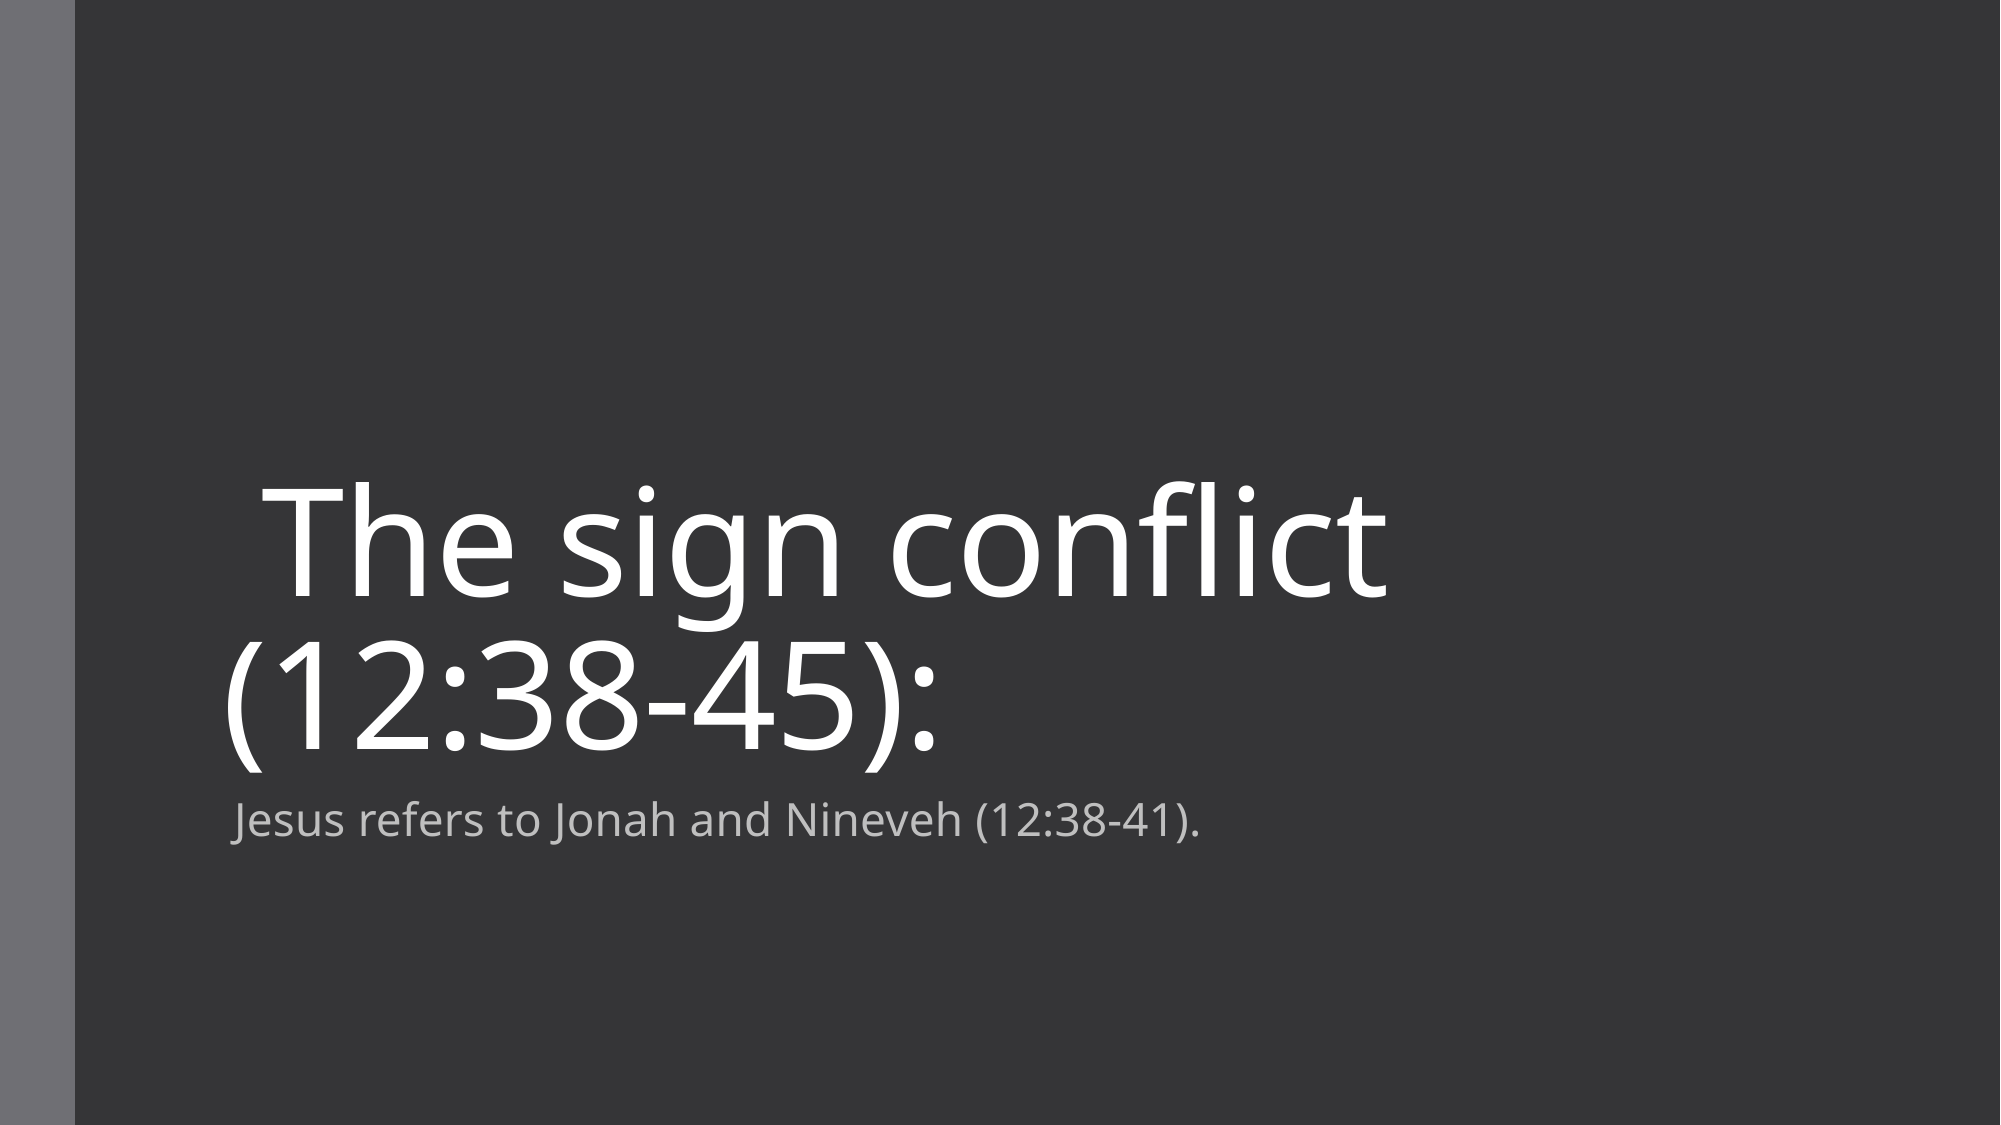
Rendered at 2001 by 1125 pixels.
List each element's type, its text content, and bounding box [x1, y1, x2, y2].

subtitle Jesus refers to Jonah and Nineveh (12:38-41). [206, 787, 1752, 1066]
title The sign conflict (12:38-45): [206, 124, 1752, 787]
